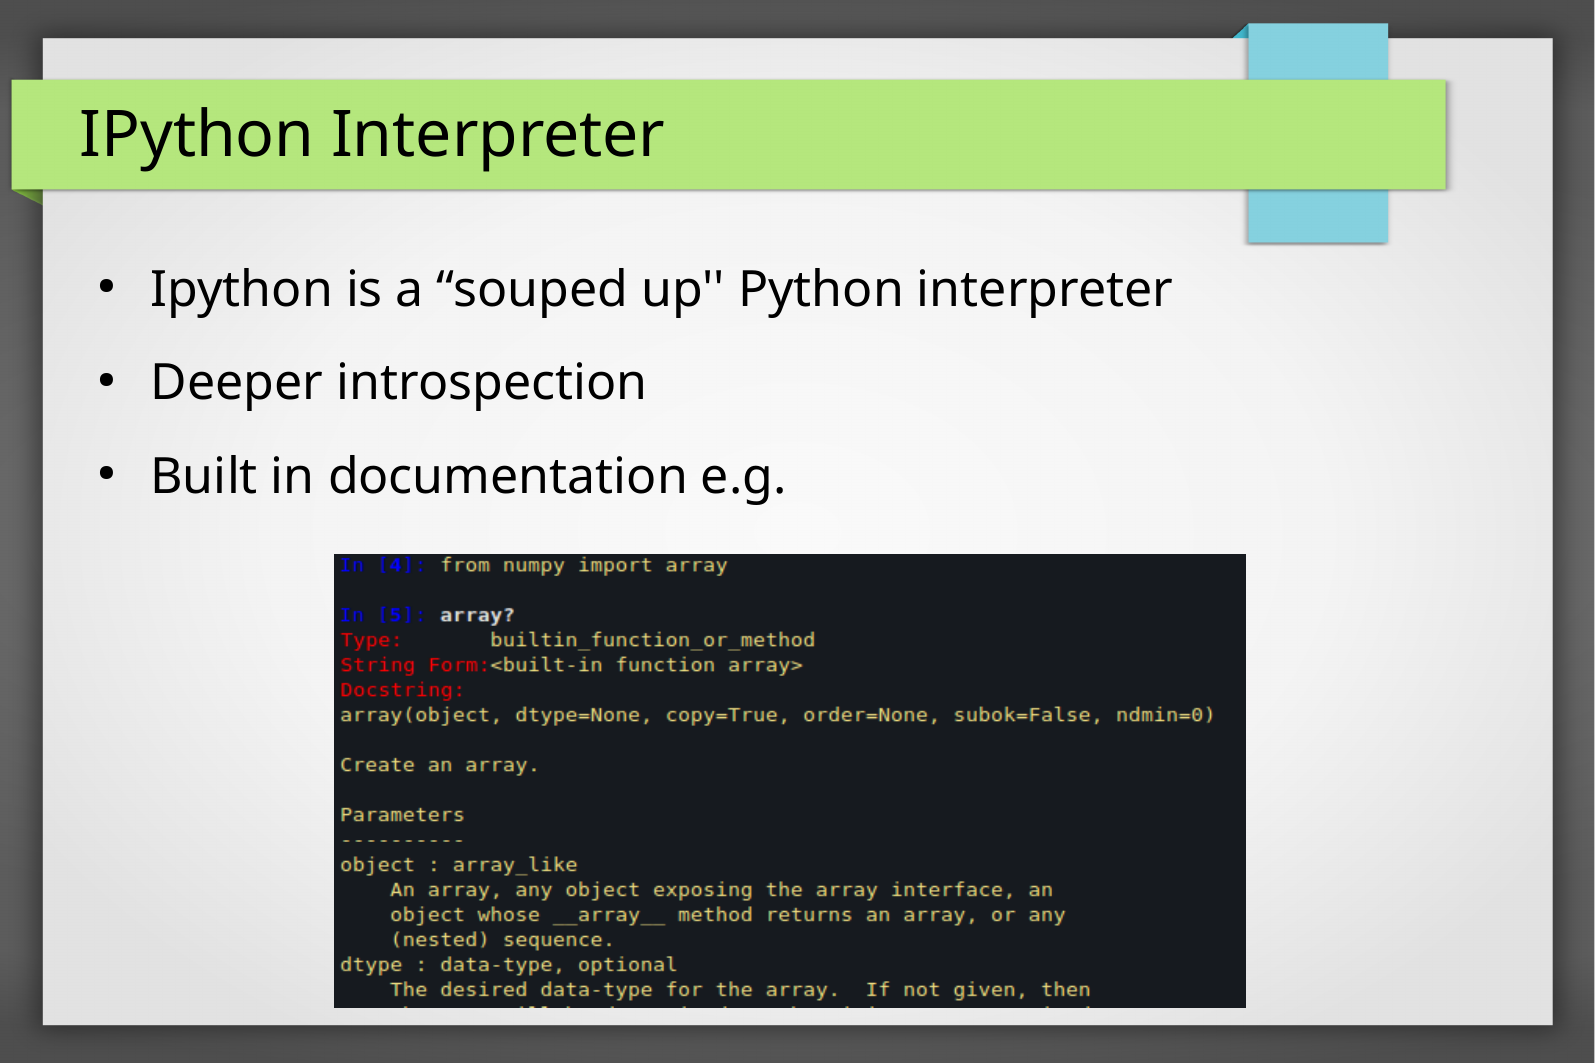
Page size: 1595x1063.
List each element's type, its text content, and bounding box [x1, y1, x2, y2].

title IPython Interpreter [79, 78, 1219, 185]
picture [0, 0, 1595, 1063]
list Ipython is a “souped up'' Python interpreter Deeper introspection Built in documentation e.g. [79, 253, 1515, 991]
